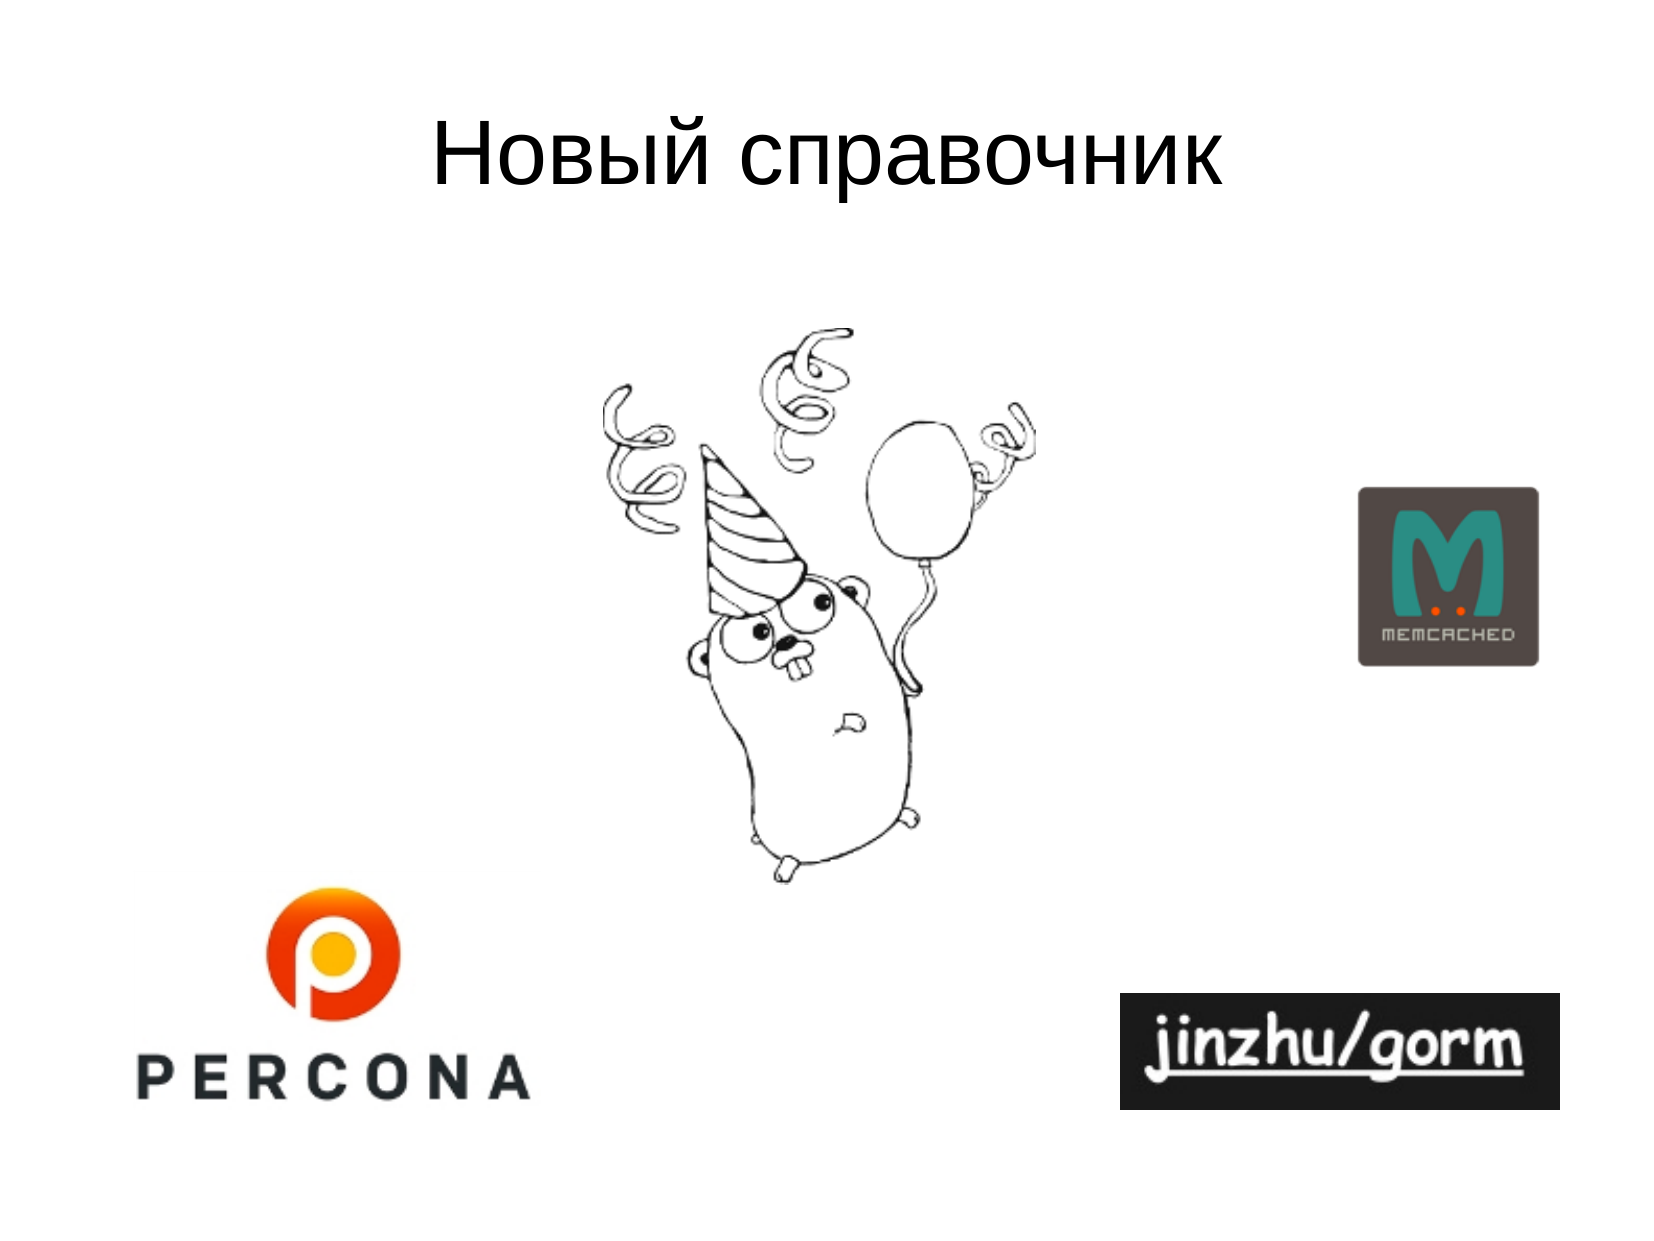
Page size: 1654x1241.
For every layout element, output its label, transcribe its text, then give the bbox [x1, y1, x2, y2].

picture [133, 870, 541, 1111]
picture [1350, 479, 1546, 676]
picture [603, 328, 1036, 886]
title Новый справочник [82, 49, 1571, 257]
picture [1120, 993, 1561, 1111]
